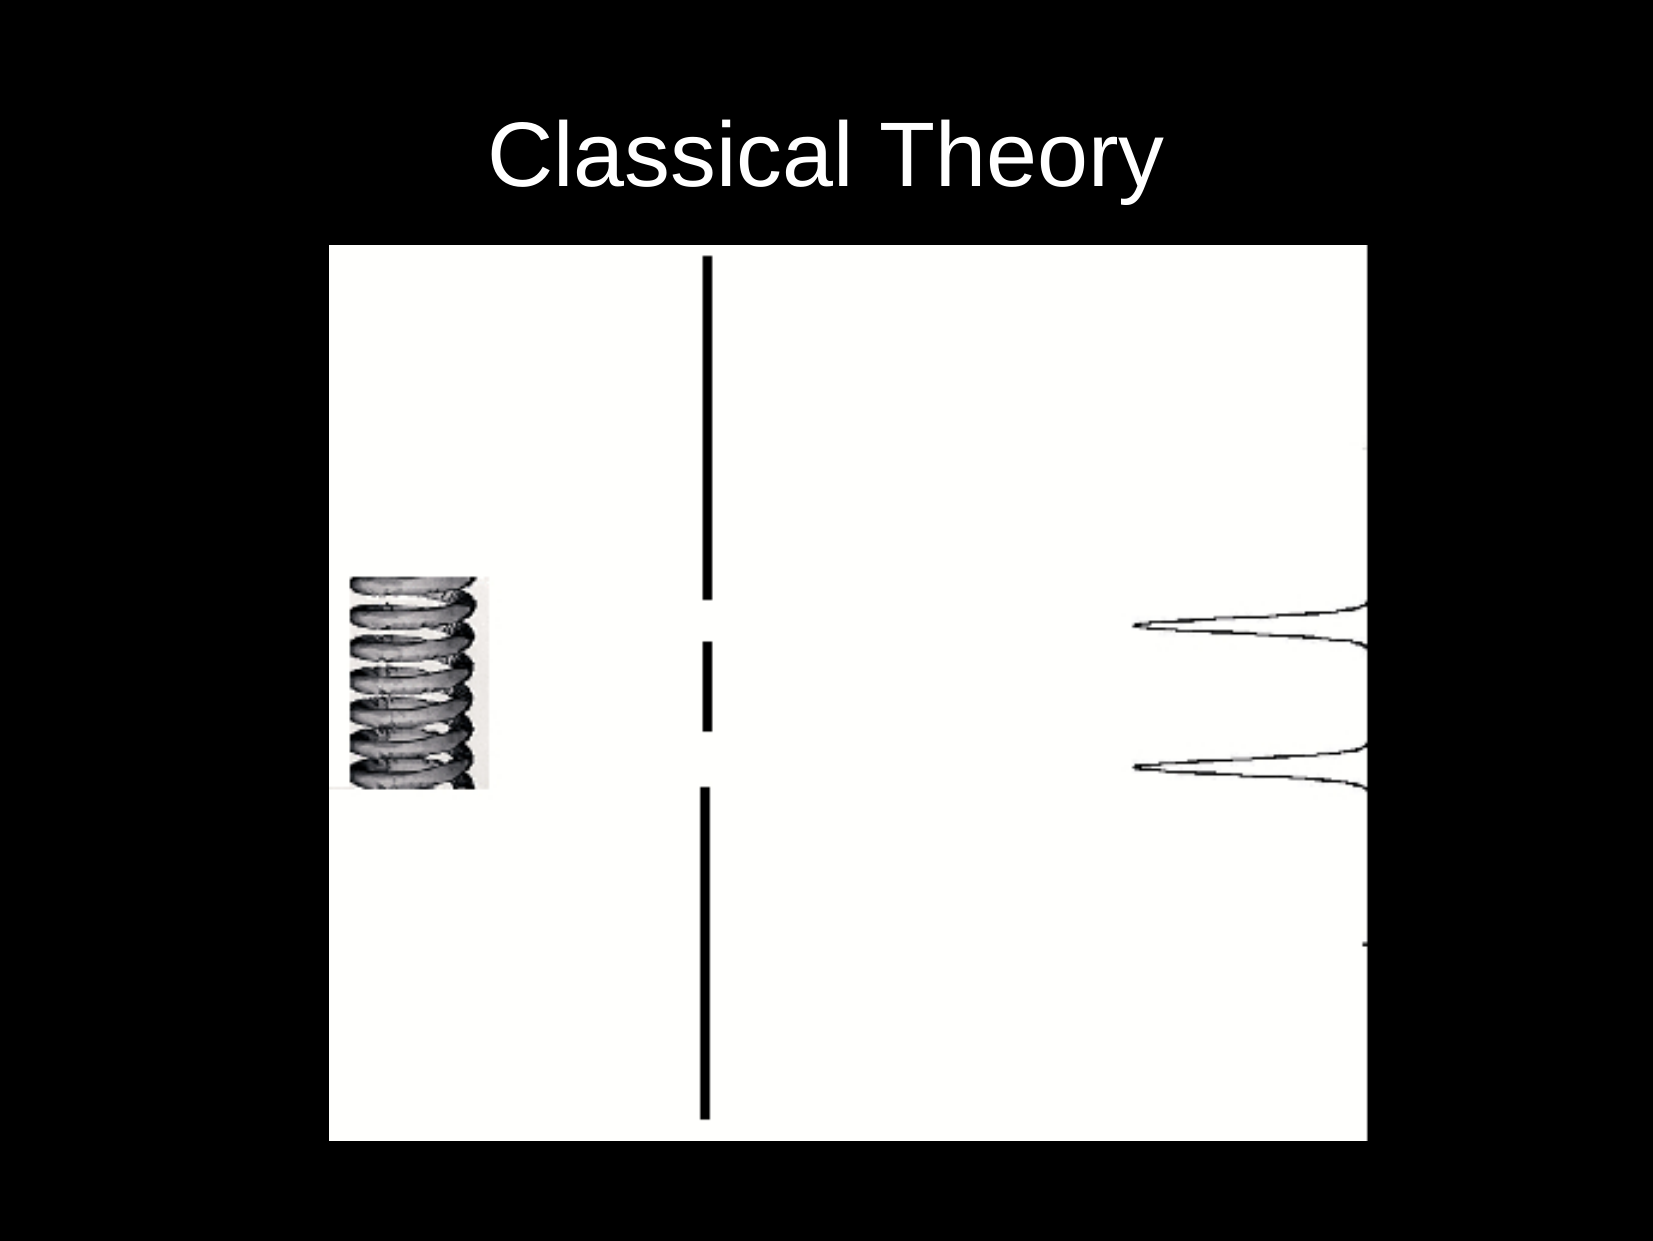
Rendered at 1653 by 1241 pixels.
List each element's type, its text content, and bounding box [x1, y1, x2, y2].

title Classical Theory [82, 49, 1571, 257]
picture [329, 245, 1380, 1141]
